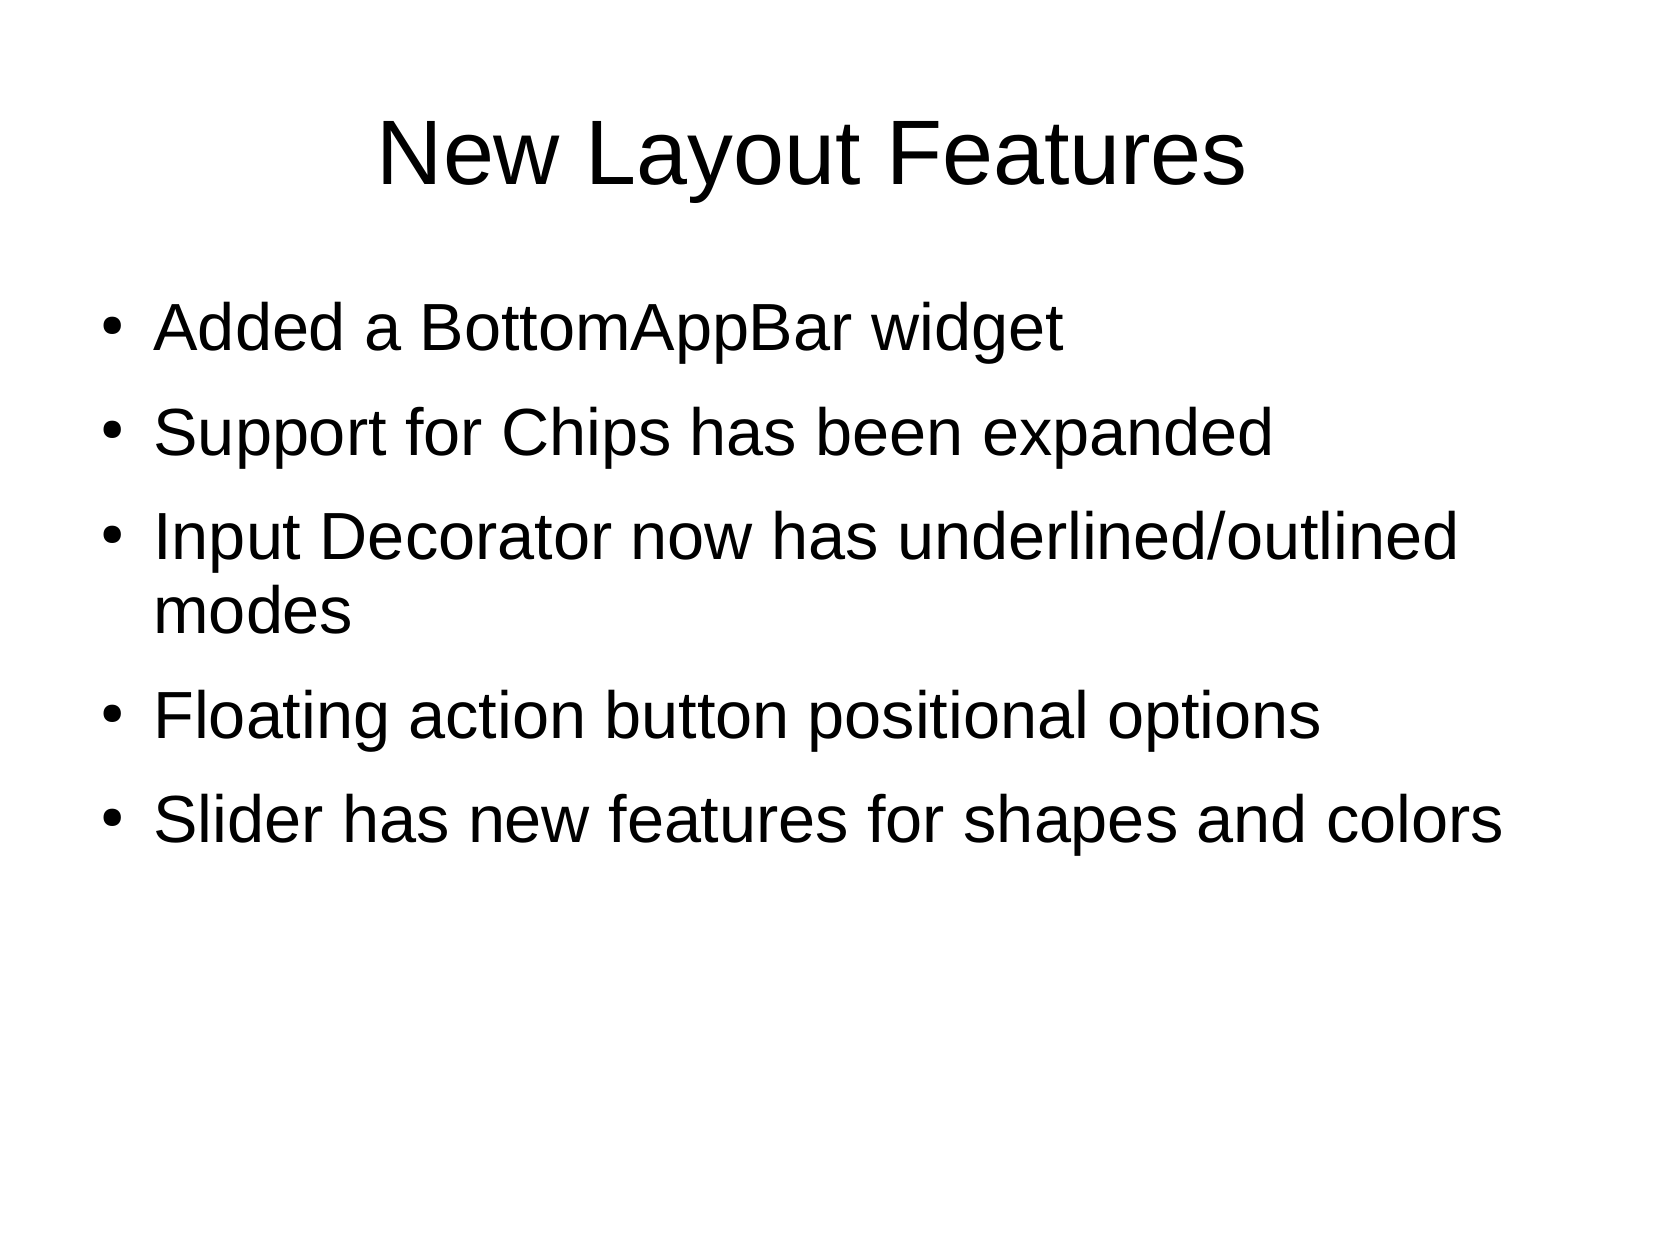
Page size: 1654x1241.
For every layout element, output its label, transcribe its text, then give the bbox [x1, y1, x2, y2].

list Added a BottomAppBar widget Support for Chips has been expanded Input Decorator now has underlined/outlined modes Floating action button positional options Slider has new features for shapes and colors [82, 290, 1571, 1010]
title New Layout Features [82, 49, 1571, 257]
